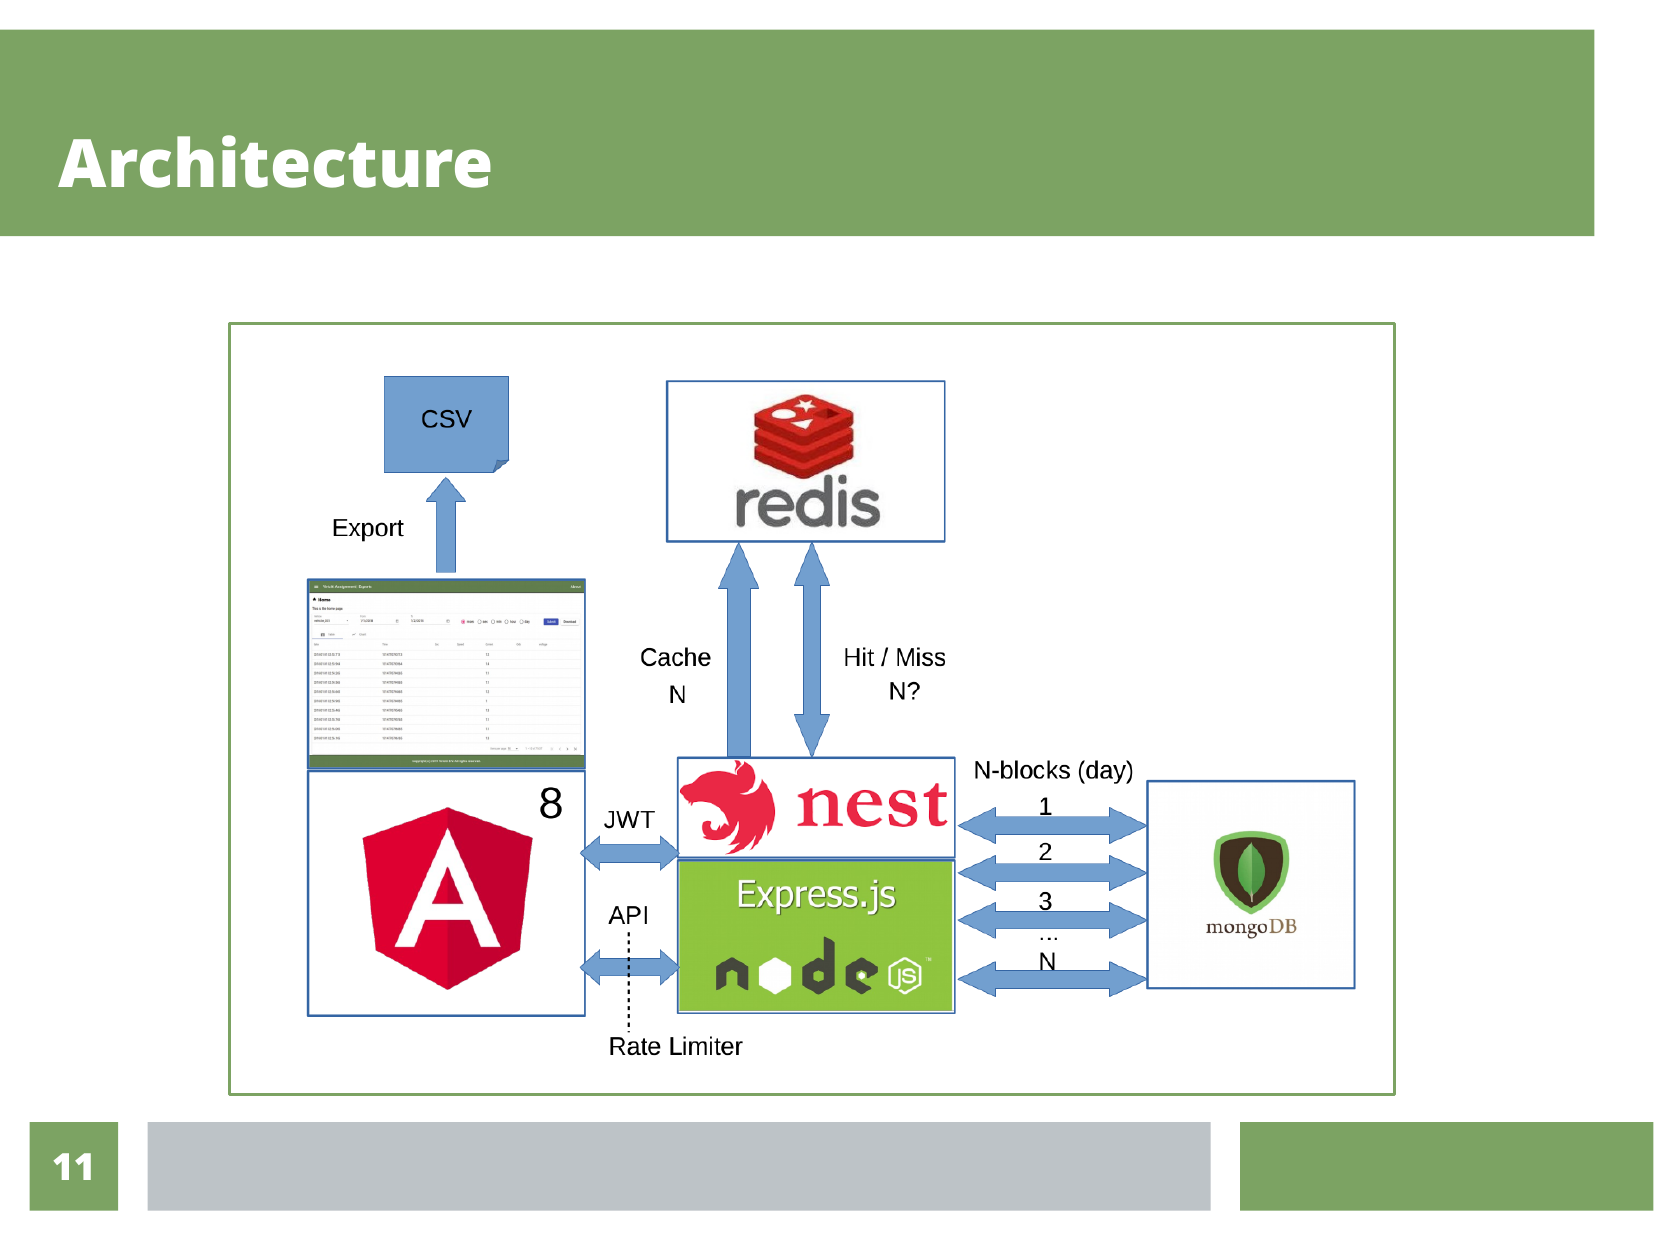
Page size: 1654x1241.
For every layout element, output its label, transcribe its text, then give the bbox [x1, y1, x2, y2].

title Architecture [59, 59, 1595, 207]
picture [231, 324, 1393, 1093]
